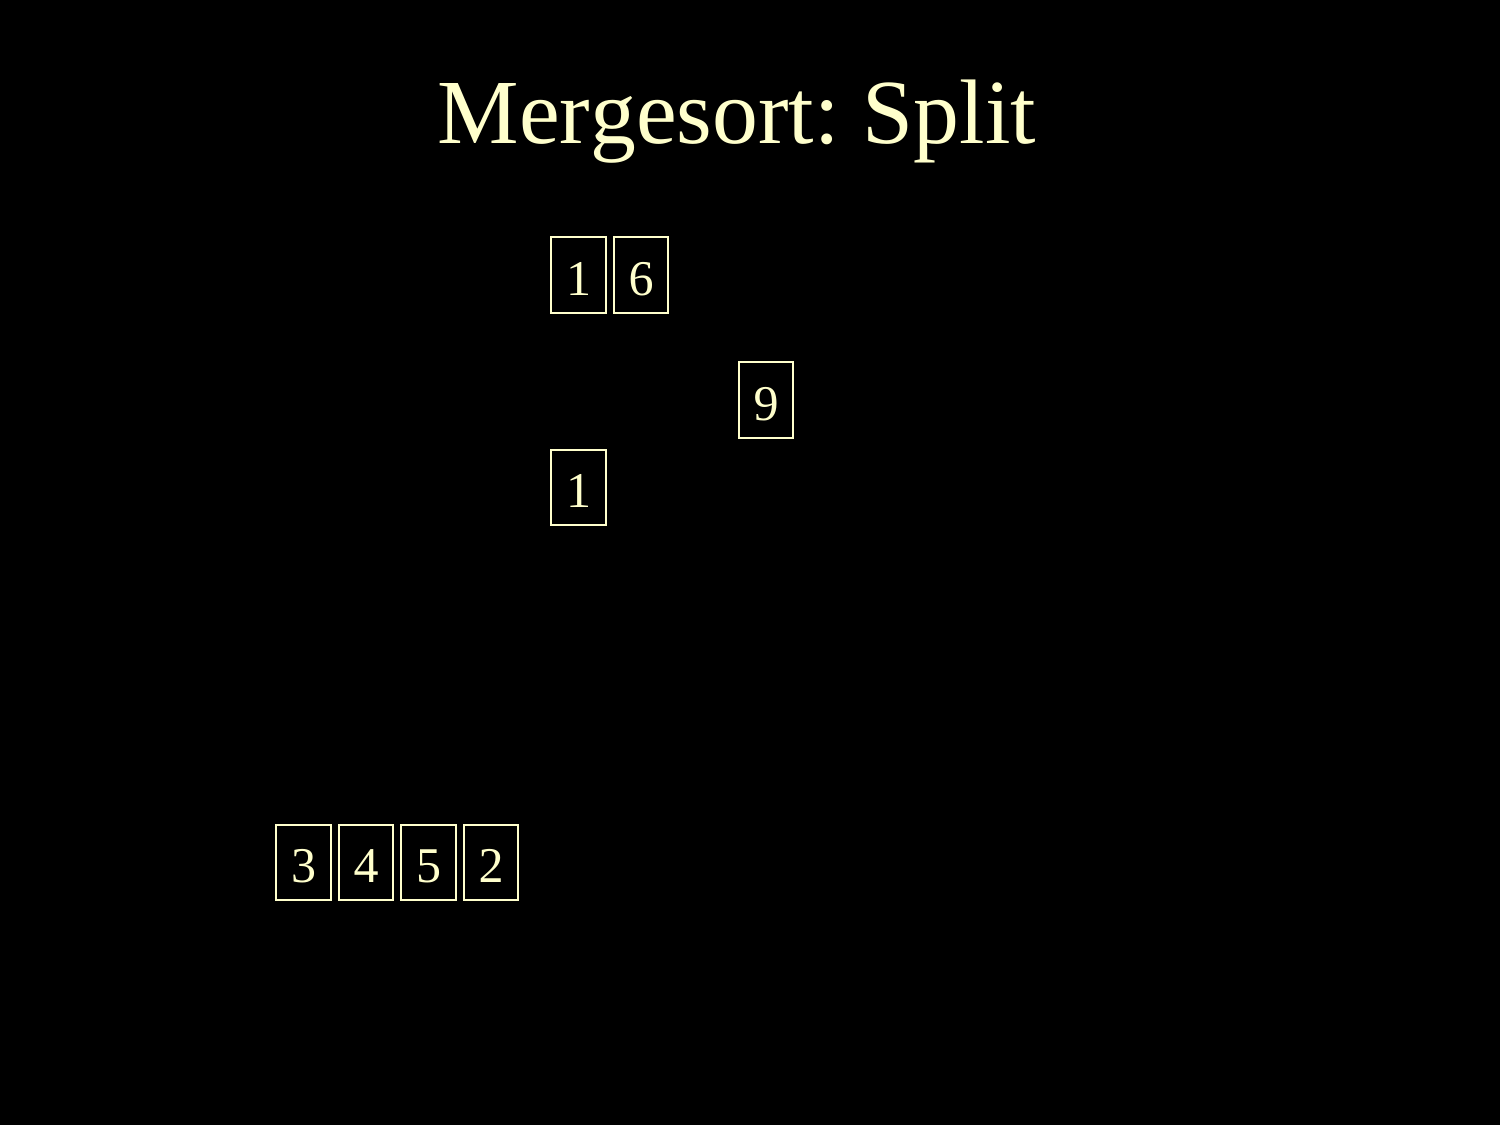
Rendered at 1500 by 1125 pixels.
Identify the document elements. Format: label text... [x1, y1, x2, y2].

text_box 9 [738, 362, 794, 438]
text_box 5 [401, 824, 456, 901]
text_box 4 [338, 824, 394, 901]
title Mergesort: Split [8, 50, 1467, 176]
text_box 1 [551, 449, 606, 526]
text_box 6 [613, 237, 669, 313]
text_box 2 [463, 824, 519, 901]
text_box 3 [276, 824, 331, 901]
text_box 1 [551, 237, 606, 313]
